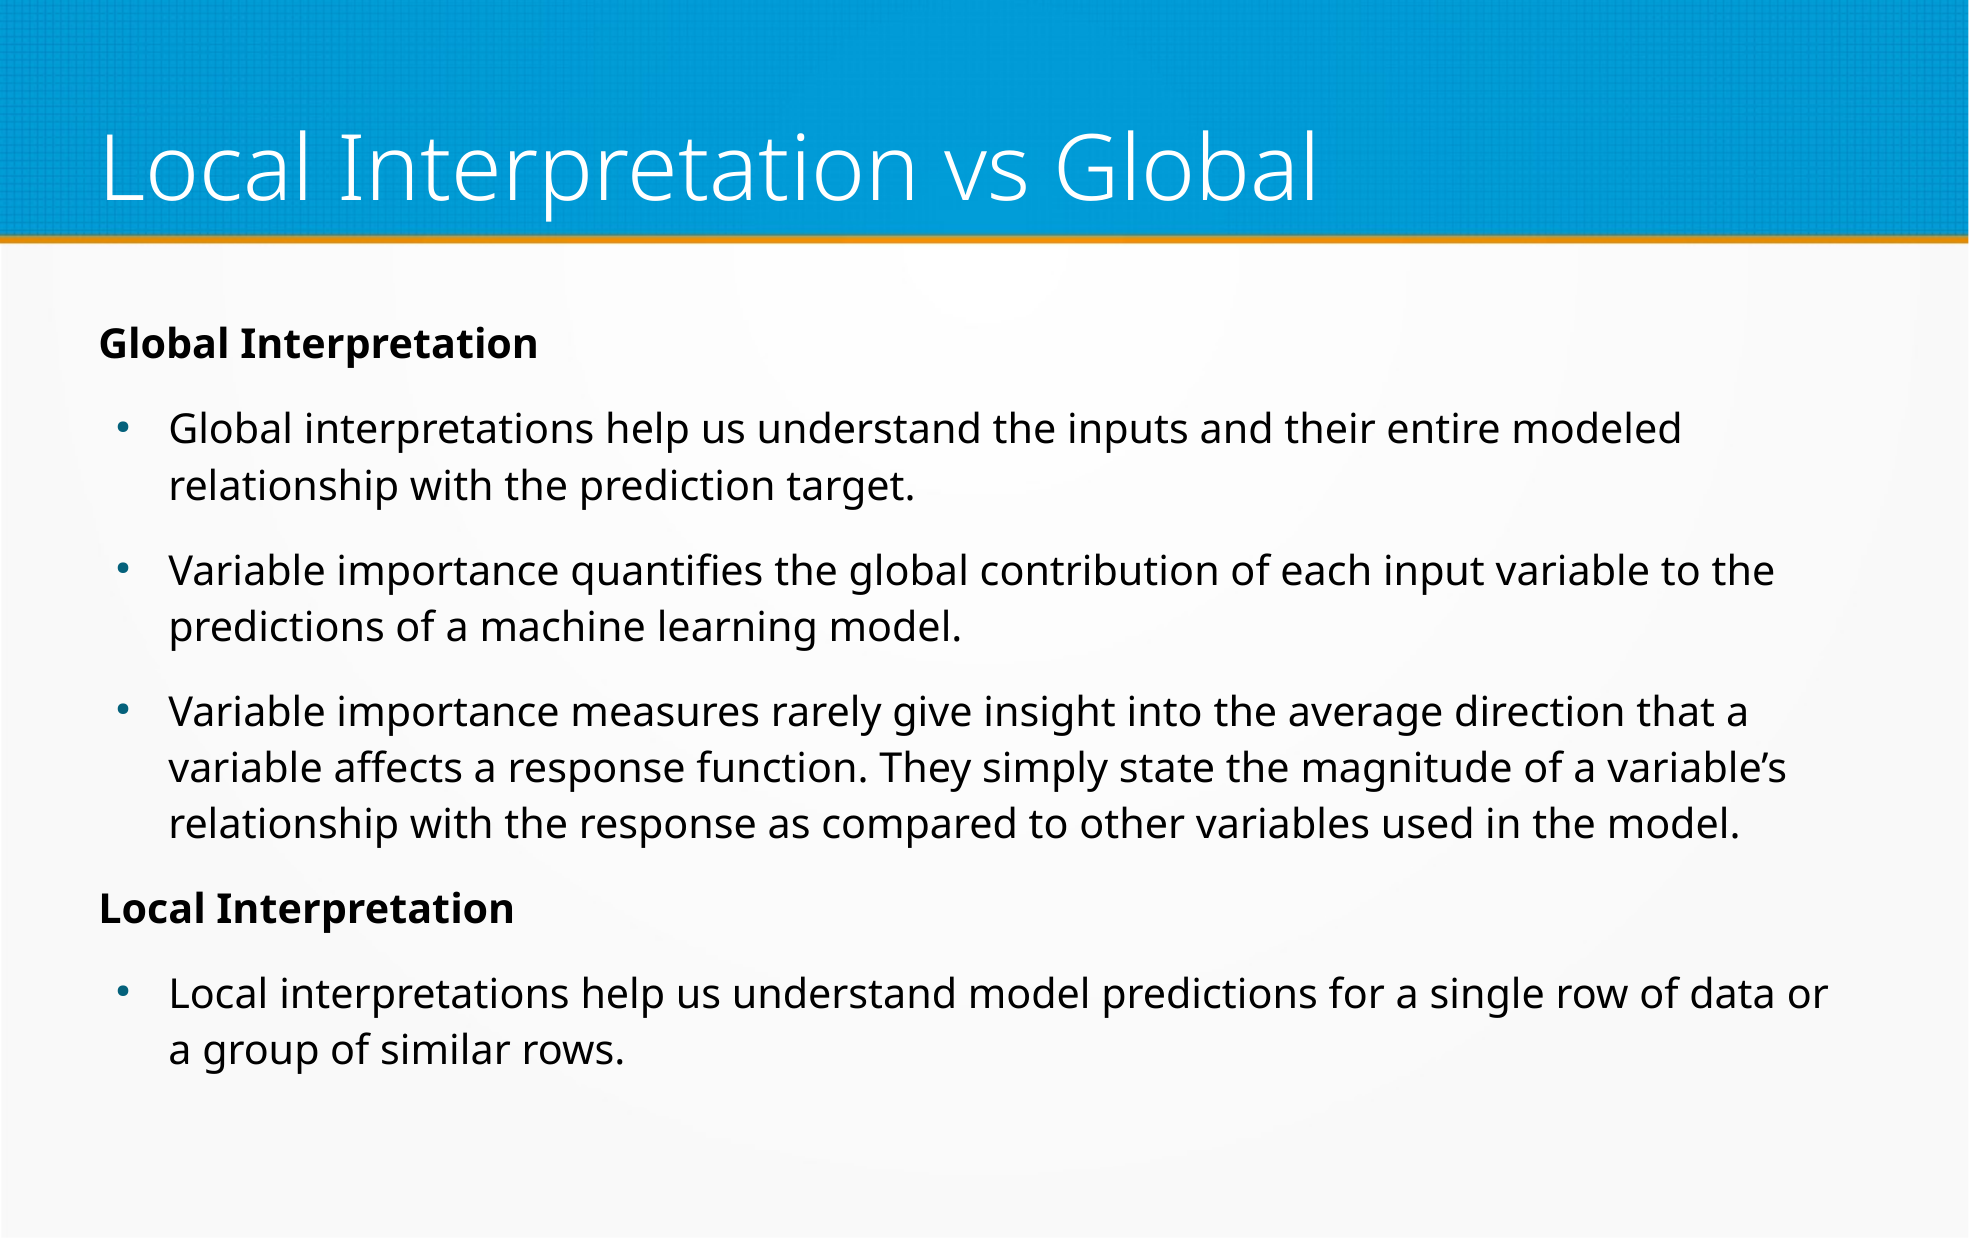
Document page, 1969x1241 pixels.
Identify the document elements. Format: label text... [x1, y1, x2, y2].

title Local Interpretation vs Global [98, 19, 1870, 227]
picture [0, 233, 1969, 1241]
list Global Interpretation Global interpretations help us understand the inputs and their entire modeled relationship with the prediction target. Variable importance quantifies the global contribution of each input variable to the predictions of a machine learning model. Variable importance measures rarely give insight into the average direction that a variable affects a response function. They simply state the magnitude of a variable’s relationship with the response as compared to other variables used in the model. Local Interpretation Local interpretations help us understand model predictions for a single row of data or a group of similar rows. [98, 315, 1861, 1081]
